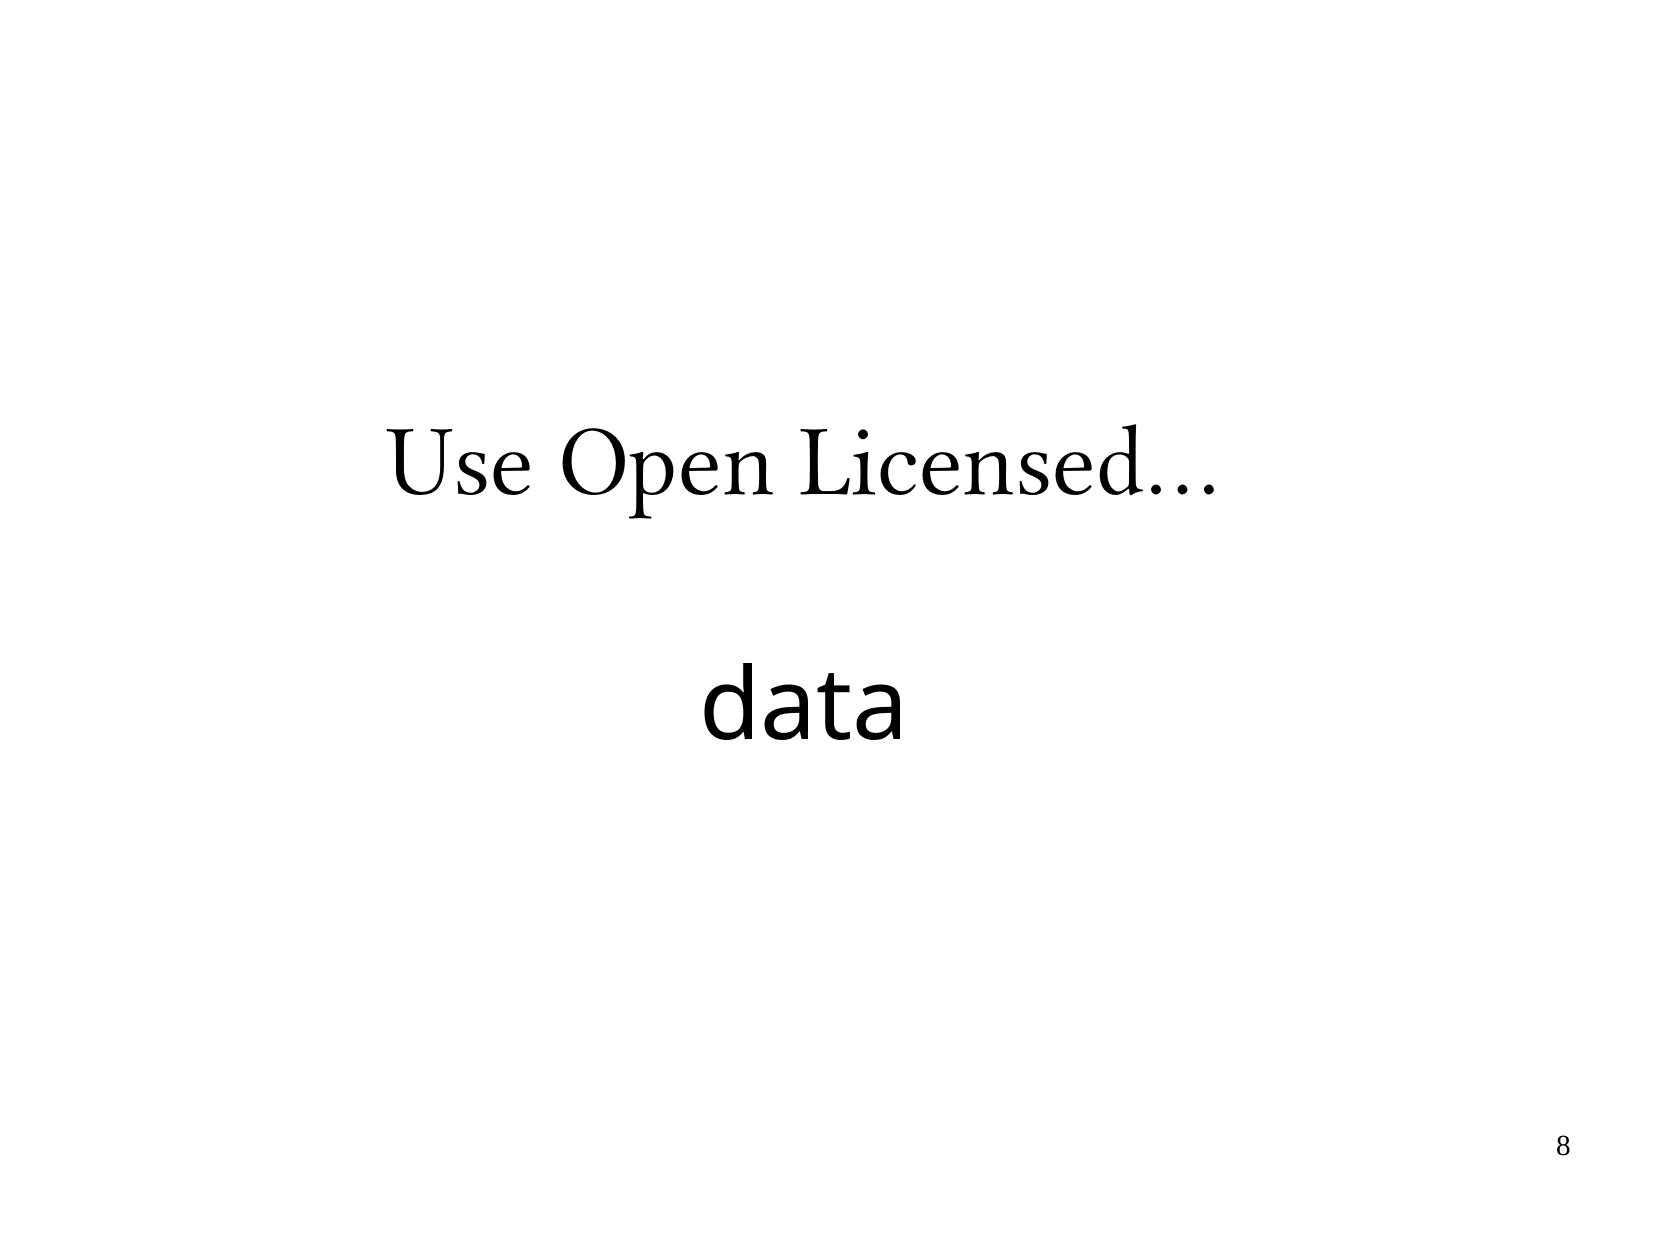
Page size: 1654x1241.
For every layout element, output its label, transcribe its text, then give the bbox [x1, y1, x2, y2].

subtitle Use Open Licensed… data [60, 72, 1549, 1216]
